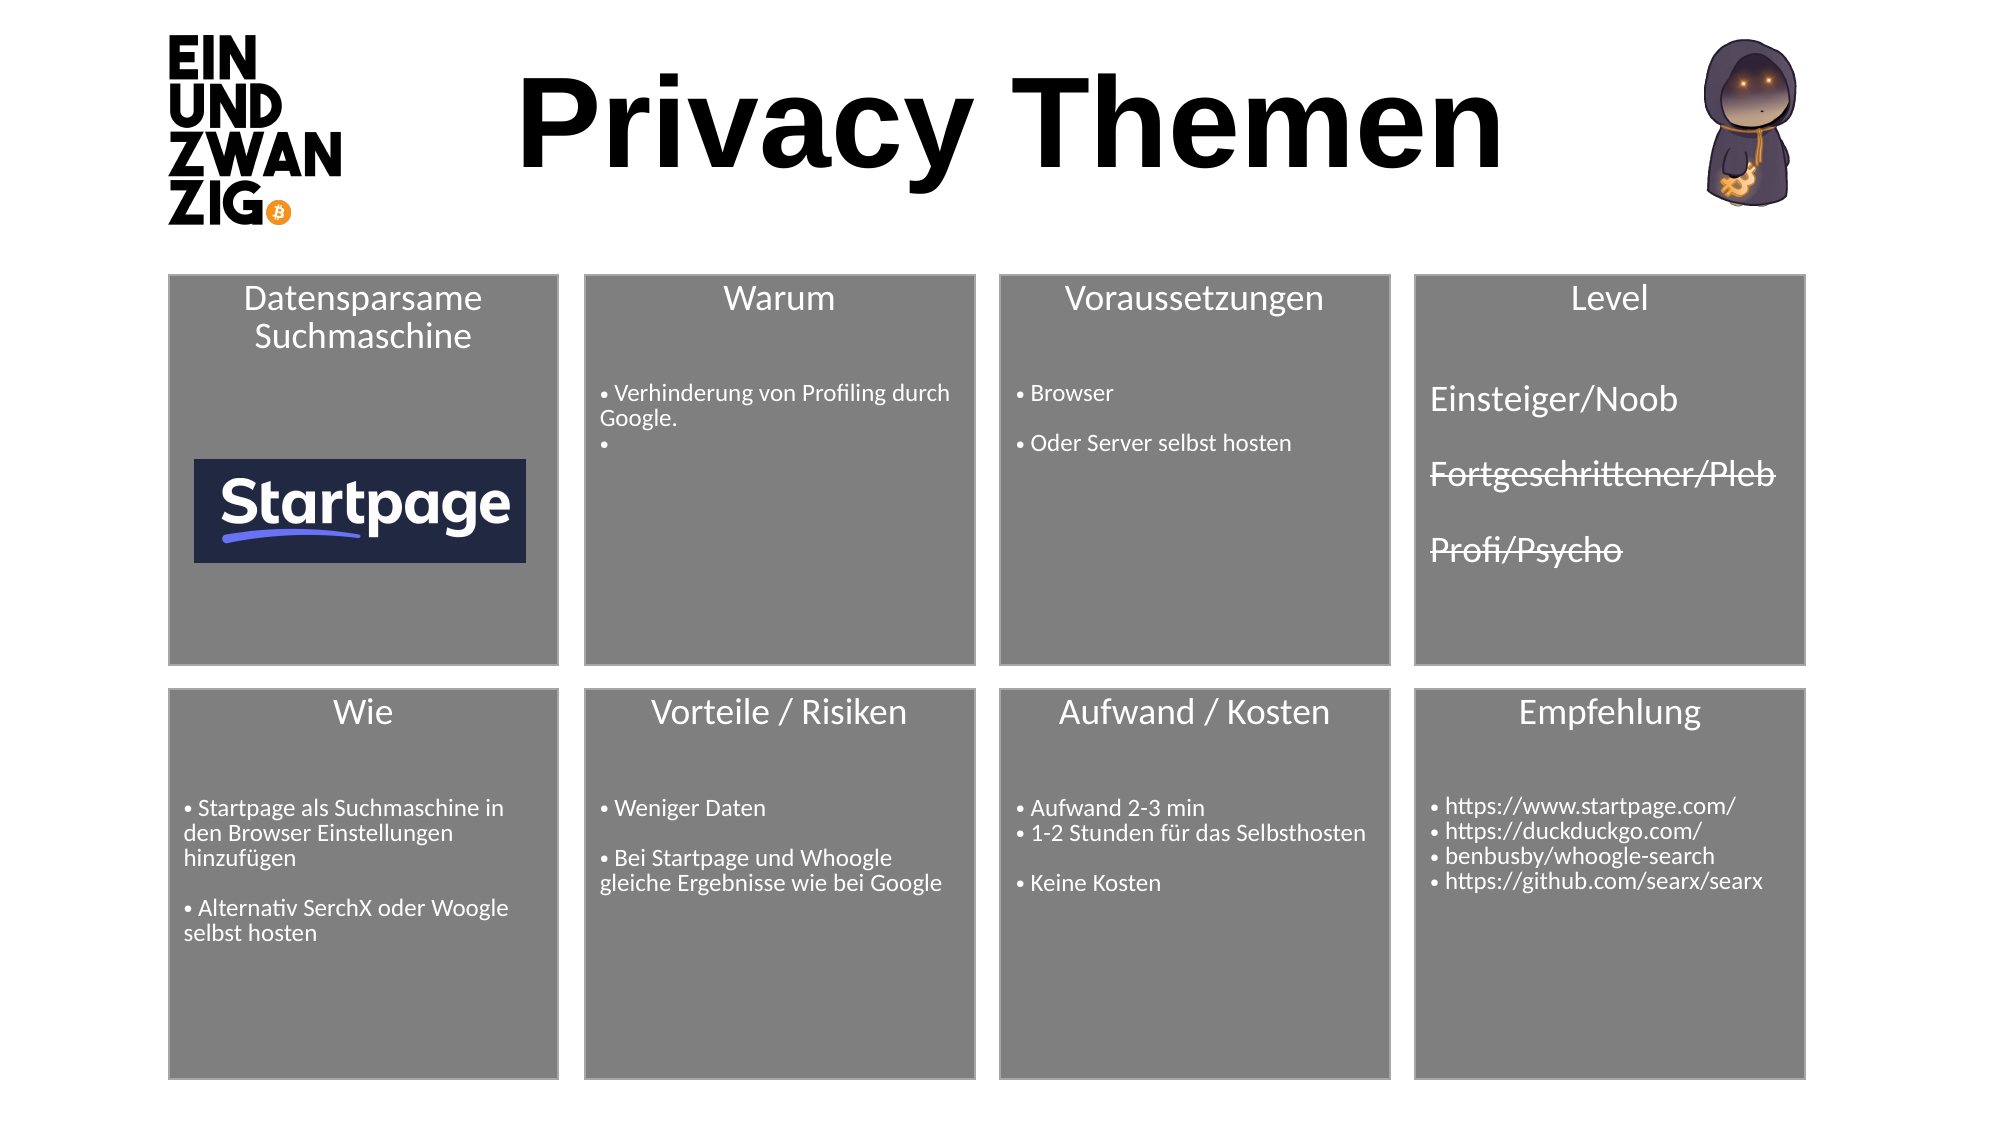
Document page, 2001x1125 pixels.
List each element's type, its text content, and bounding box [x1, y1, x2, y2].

text_box Datensparsame Suchmaschine [169, 275, 558, 665]
text_box Einsteiger/Noob Fortgeschrittener/Pleb Profi/Psycho [1415, 375, 1805, 665]
text_box Weniger Daten Bei Startpage und Whoogle gleiche Ergebnisse wie bei Google [585, 790, 975, 1079]
text_box https://www.startpage.com/ https://duckduckgo.com/ benbusby/whoogle-search https://github.com/searx/searx [1415, 788, 1805, 1078]
text_box Verhinderung von Profiling durch Google. [585, 375, 975, 665]
picture [1607, 0, 1887, 260]
text_box Aufwand 2-3 min 1-2 Stunden für das Selbsthosten Keine Kosten [1001, 790, 1391, 1079]
picture [194, 459, 526, 563]
text_box Browser Oder Server selbst hosten [1001, 375, 1391, 665]
picture [168, 35, 358, 225]
text_box Startpage als Suchmaschine in den Browser Einstellungen hinzufügen Alternativ SerchX oder Woogle selbst hosten [169, 790, 558, 1079]
